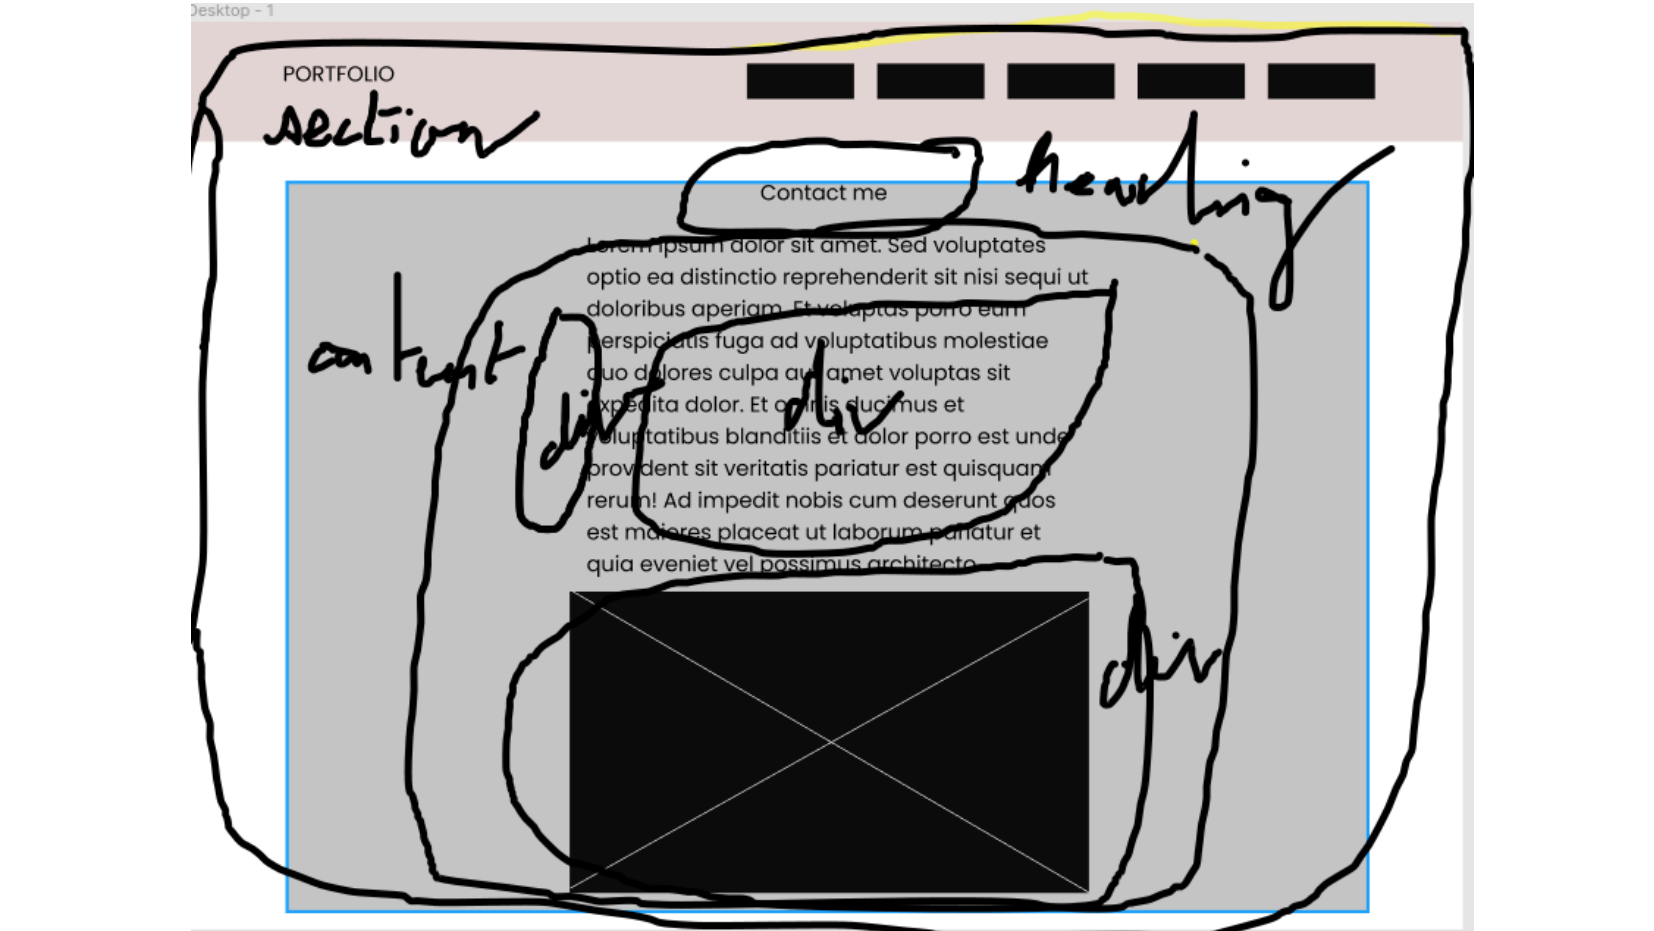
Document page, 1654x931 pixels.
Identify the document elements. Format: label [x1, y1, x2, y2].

picture [191, 3, 1474, 931]
